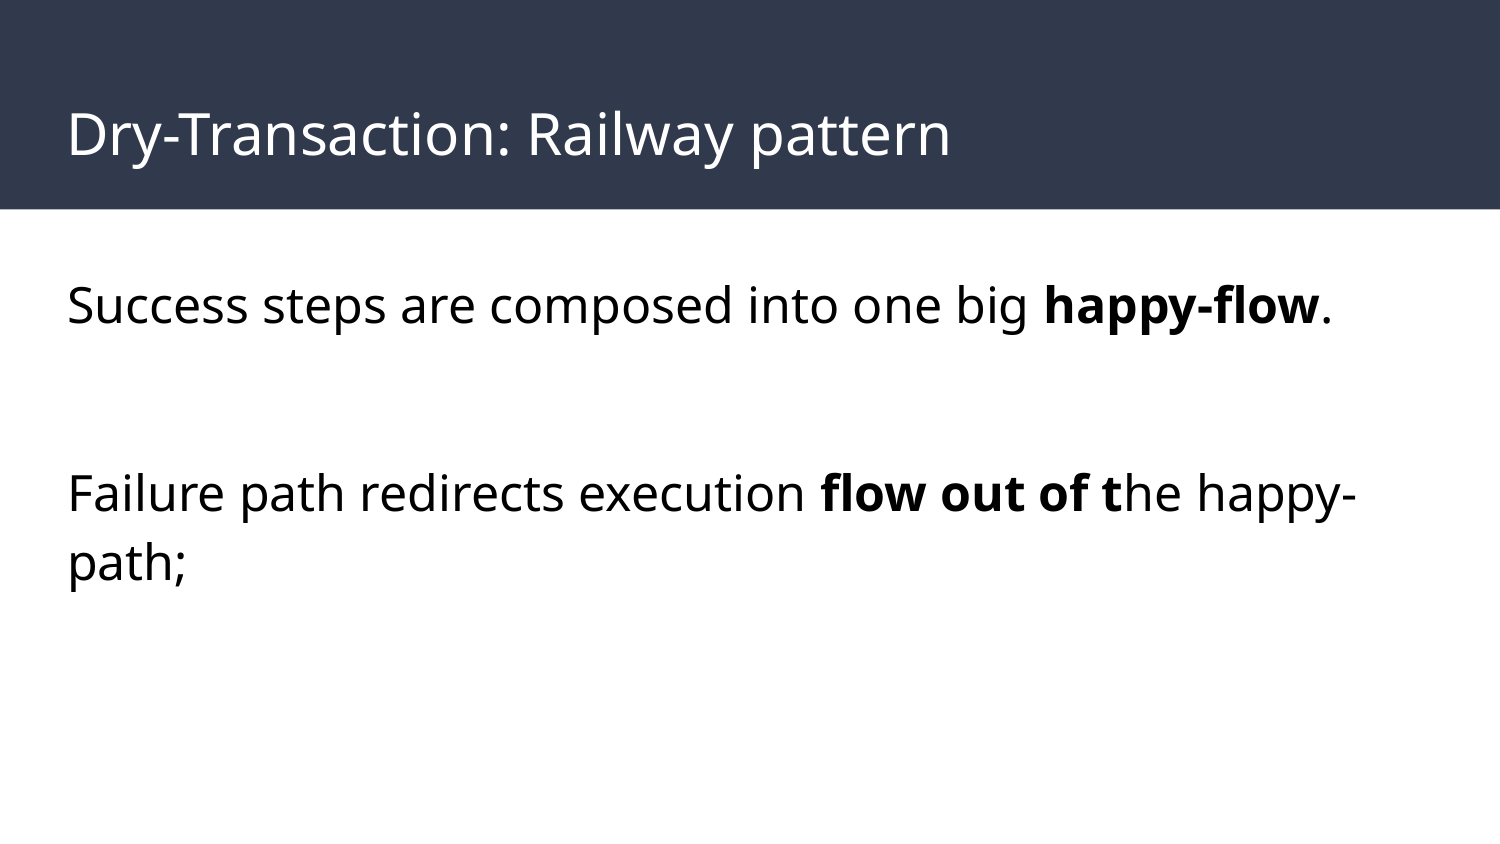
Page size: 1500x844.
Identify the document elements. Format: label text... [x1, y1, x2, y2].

text_box Success steps are composed into one big happy-flow. Failure path redirects execution flow out of the happy-path; [52, 249, 1471, 807]
title Dry-Transaction: Railway pattern [51, 82, 1449, 185]
